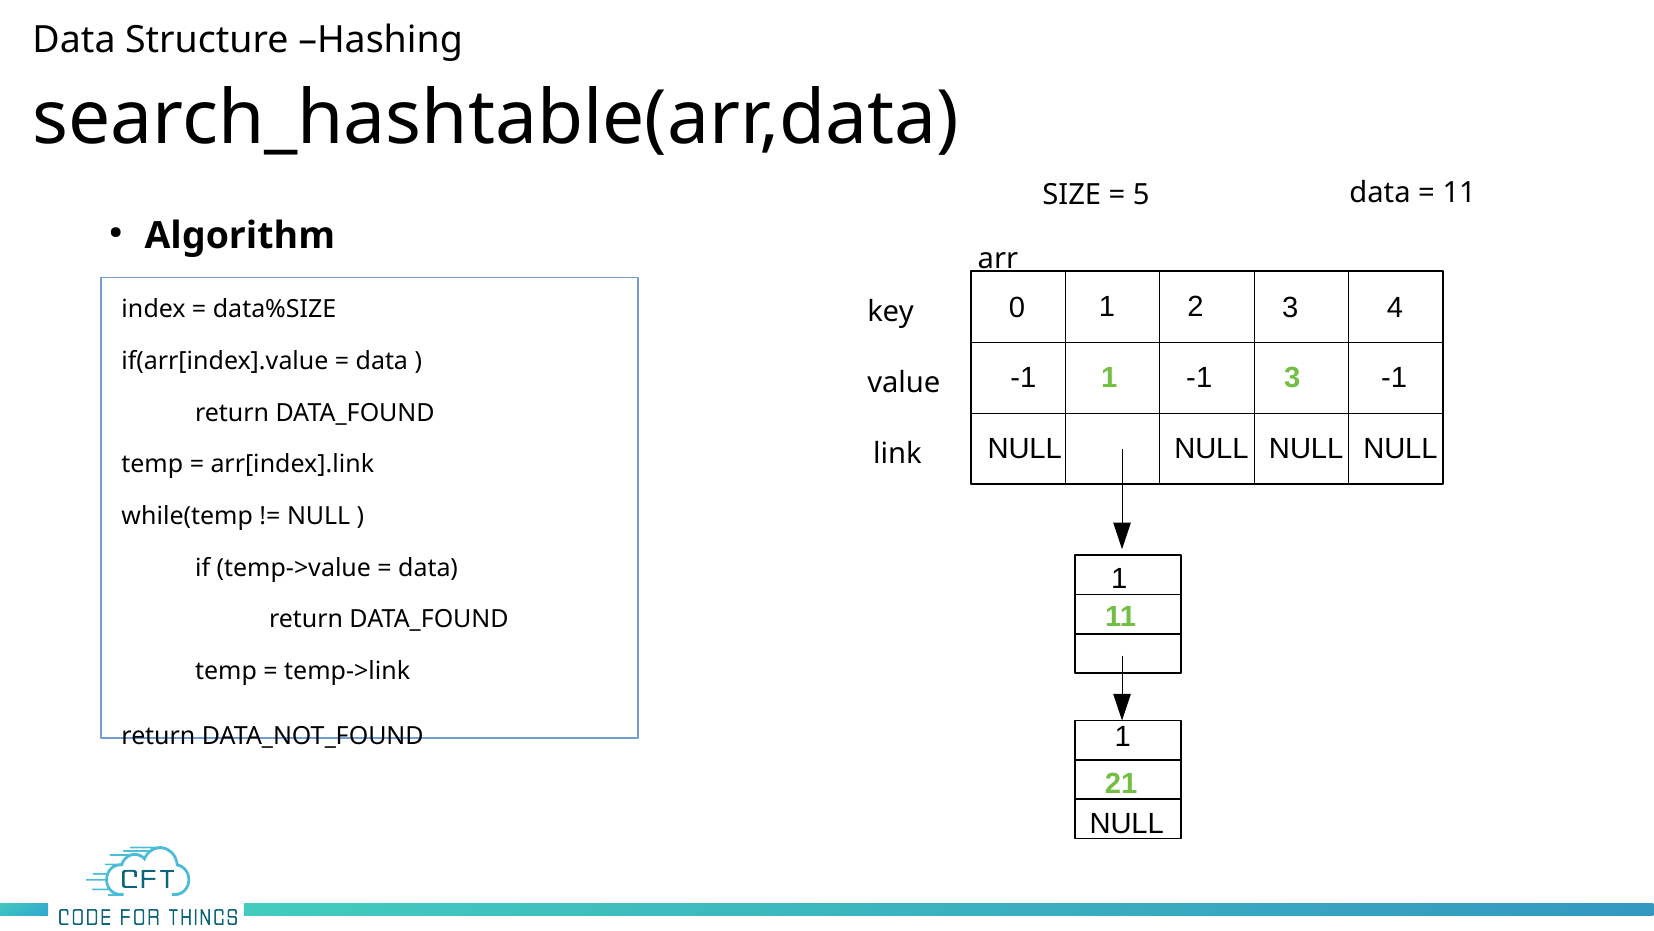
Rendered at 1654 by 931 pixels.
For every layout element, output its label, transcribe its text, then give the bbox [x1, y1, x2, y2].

text_box [1349, 414, 1444, 424]
text_box 11 [1090, 592, 1199, 640]
text_box [1255, 473, 1348, 484]
text_box -1 [1366, 353, 1422, 402]
text_box NULL [1254, 424, 1348, 473]
text_box [1349, 343, 1444, 413]
text_box [1160, 473, 1254, 484]
text_box 3 [1267, 283, 1314, 331]
title Data Structure –Hashing search_hashtable(arr,data) [32, 12, 1630, 166]
text_box [1066, 271, 1159, 342]
text_box [1349, 271, 1444, 342]
text_box [1066, 414, 1159, 484]
text_box [1160, 343, 1254, 413]
text_box 1 [1096, 554, 1143, 592]
text_box [1160, 414, 1254, 424]
text_box arr [963, 230, 1141, 280]
text_box [1146, 720, 1182, 839]
text_box [1255, 271, 1348, 342]
text_box -1 [1171, 353, 1228, 402]
text_box index = data%SIZE if(arr[index].value = data ) return DATA_FOUND temp = arr[index].link while(temp != NULL ) if (temp->value = data) return DATA_FOUND temp = temp->link return DATA_NOT_FOUND [106, 283, 798, 839]
text_box [1018, 343, 1065, 413]
text_box 21 [1090, 759, 1170, 808]
text_box [1255, 414, 1348, 424]
text_box [1255, 343, 1348, 413]
text_box 4 [1372, 283, 1419, 331]
text_box 2 [1172, 282, 1219, 331]
text_box SIZE = 5 [1027, 166, 1205, 216]
picture [59, 846, 237, 925]
text_box [1074, 555, 1182, 674]
text_box [1018, 414, 1065, 424]
text_box [1160, 271, 1254, 342]
text_box Algorithm [94, 200, 886, 269]
text_box NULL [1074, 799, 1179, 847]
text_box [1349, 473, 1444, 484]
text_box 1 [1084, 282, 1131, 331]
text_box key [852, 283, 1018, 353]
text_box [1074, 720, 1099, 799]
text_box value [852, 353, 1018, 437]
text_box [1143, 555, 1182, 592]
text_box 0 [994, 283, 1041, 332]
text_box NULL [1159, 424, 1254, 473]
text_box 1 [1086, 353, 1142, 402]
text_box NULL [1348, 424, 1453, 473]
text_box 1 [1099, 712, 1146, 759]
text_box [970, 280, 1065, 342]
text_box [1066, 343, 1159, 413]
text_box [100, 277, 638, 739]
text_box -1 [995, 353, 1052, 402]
text_box 3 [1269, 353, 1325, 402]
text_box NULL [972, 424, 1077, 473]
text_box link [858, 424, 973, 474]
text_box [970, 473, 1065, 484]
text_box data = 11 [1334, 163, 1512, 214]
